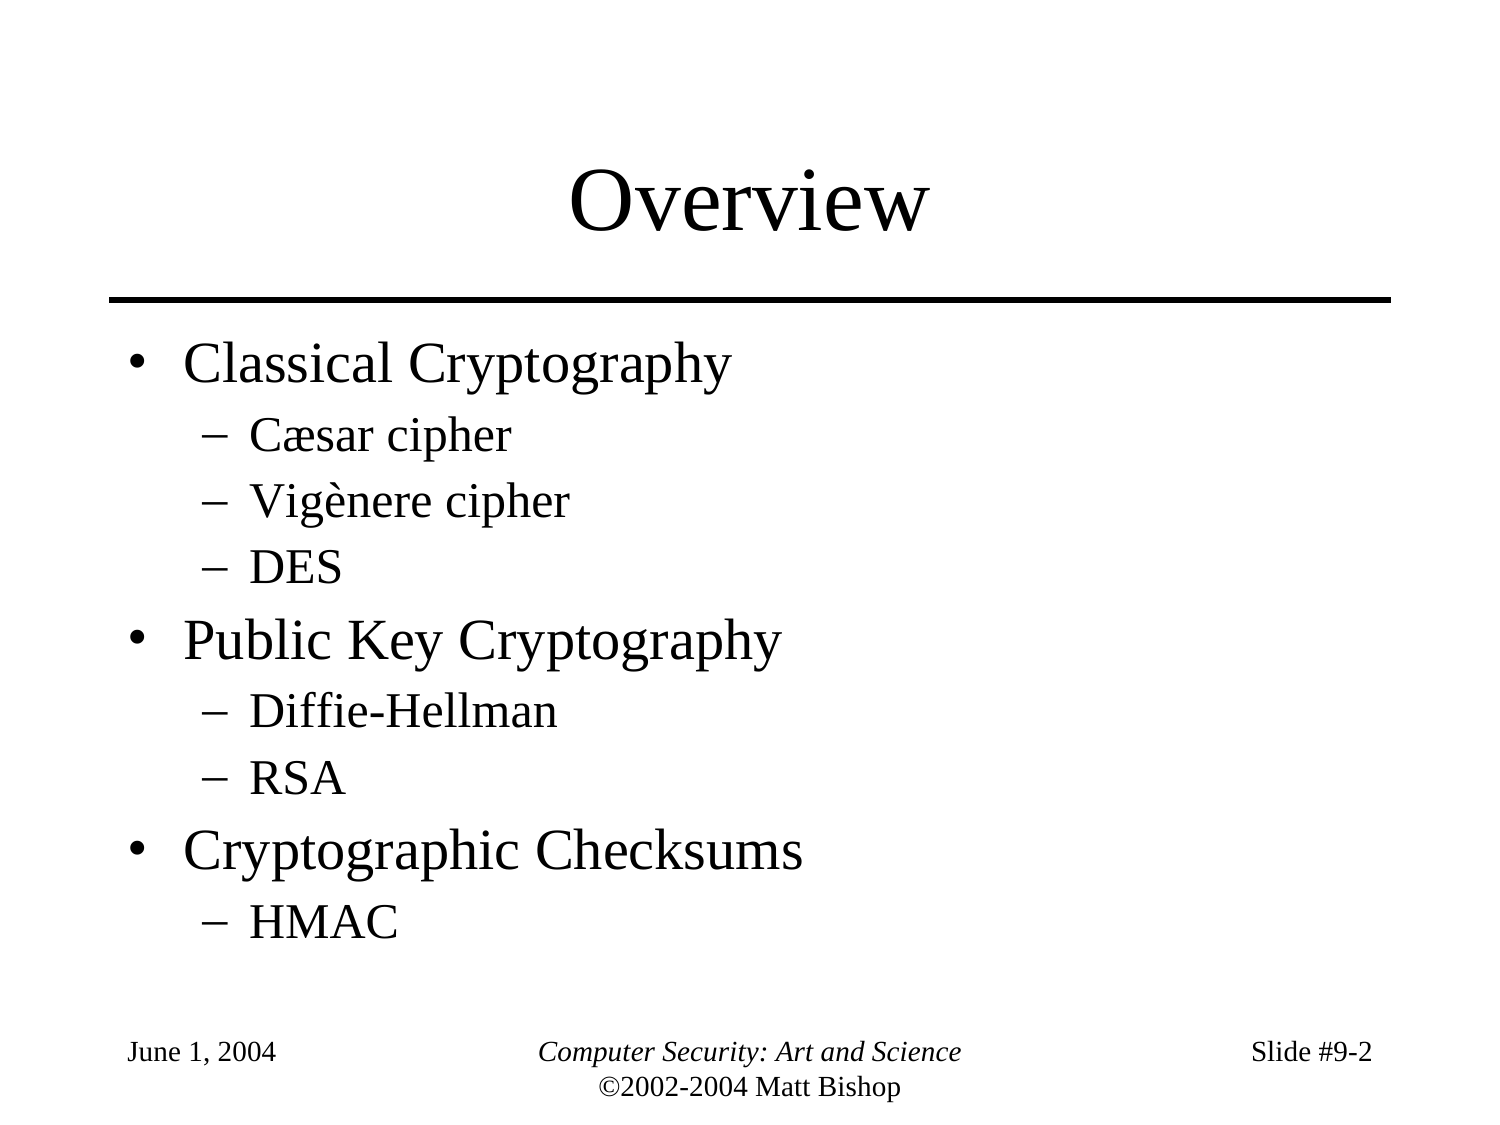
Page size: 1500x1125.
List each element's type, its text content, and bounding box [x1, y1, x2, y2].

list Classical Cryptography Cæsar cipher Vigènere cipher DES Public Key Cryptography Diffie-Hellman RSA Cryptographic Checksums HMAC [112, 324, 1388, 1000]
title Overview [112, 99, 1388, 288]
